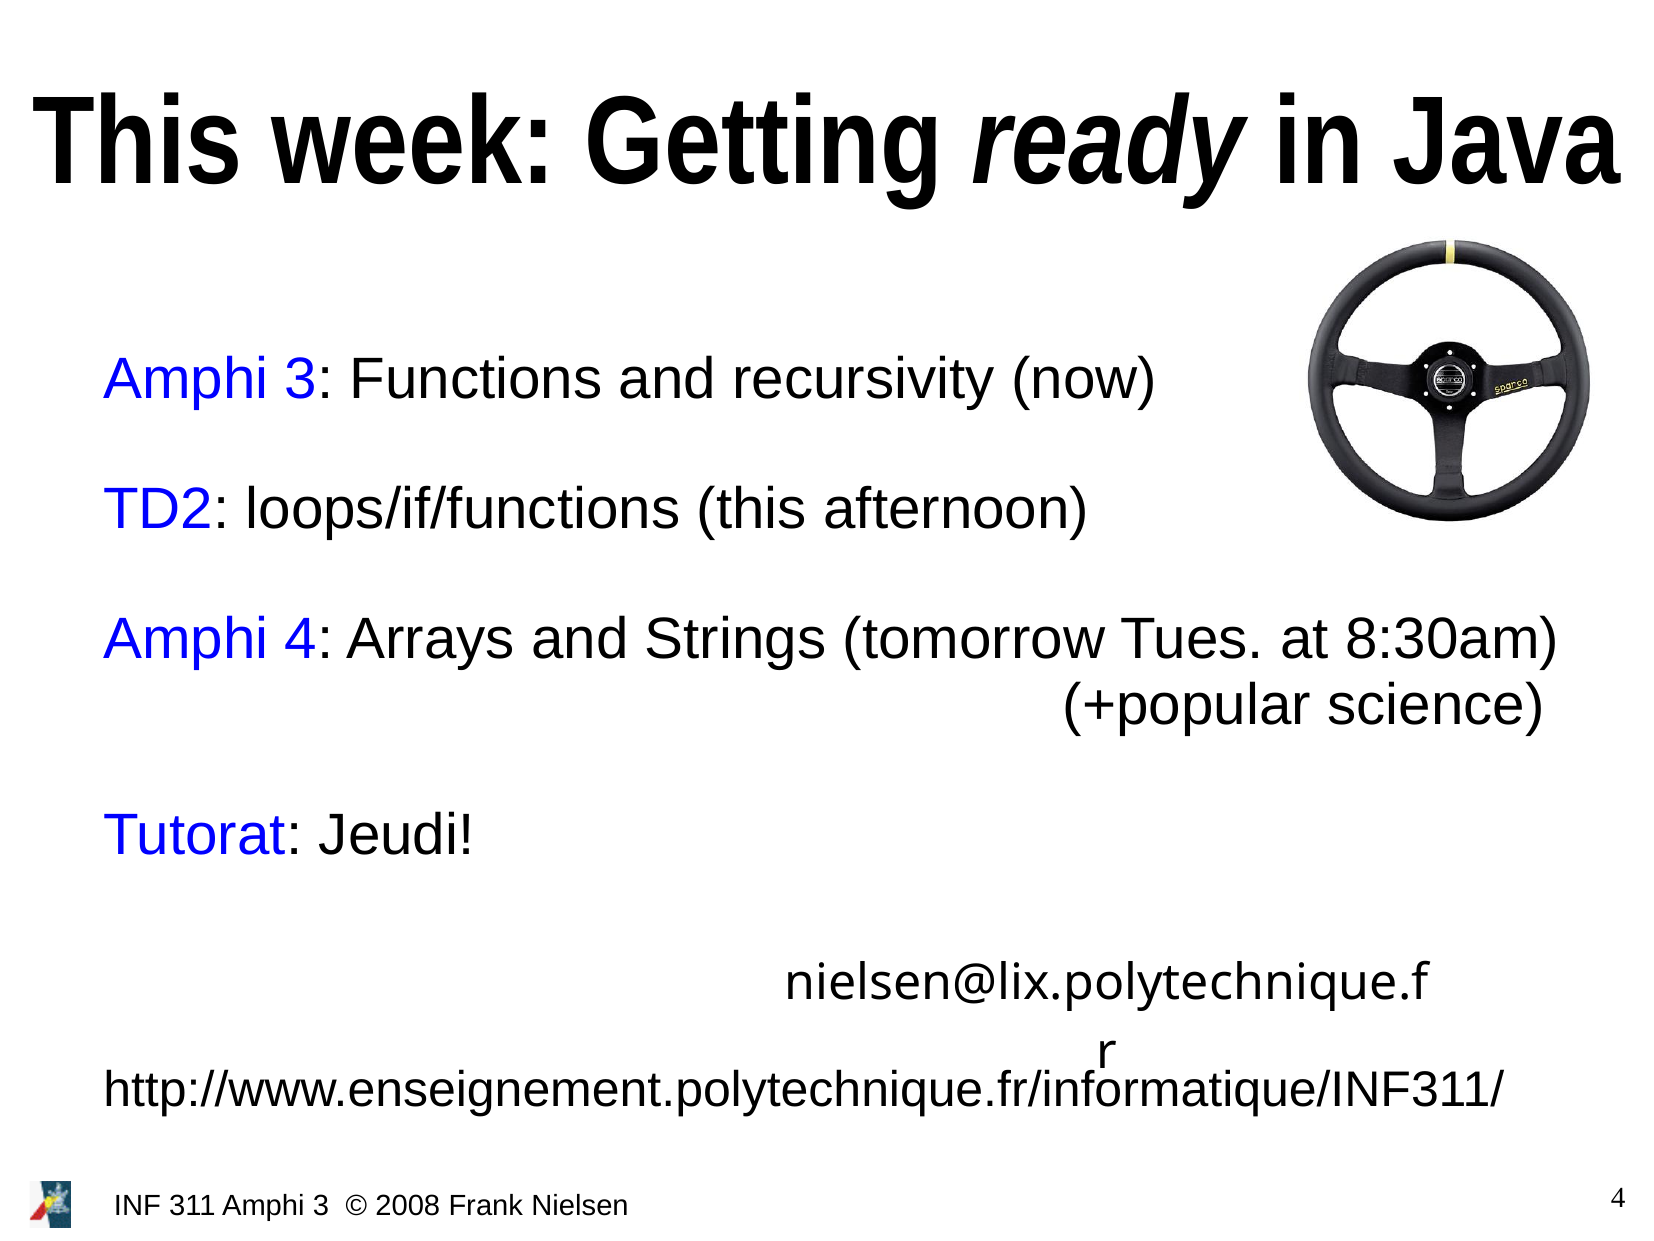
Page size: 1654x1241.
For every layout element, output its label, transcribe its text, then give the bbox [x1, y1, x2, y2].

text_box Amphi 3: Functions and recursivity (now) TD2: loops/if/functions (this afternoon) Amphi 4: Arrays and Strings (tomorrow Tues. at 8:30am) (+popular science) Tutorat: Jeudi! http://www.enseignement.polytechnique.fr/informatique/INF311/ [88, 338, 1576, 1123]
picture [1299, 236, 1595, 532]
text_box nielsen@lix.polytechnique.fr [766, 938, 1447, 1014]
text_box This week: Getting ready in Java [17, 59, 1636, 218]
picture [29, 1181, 71, 1228]
